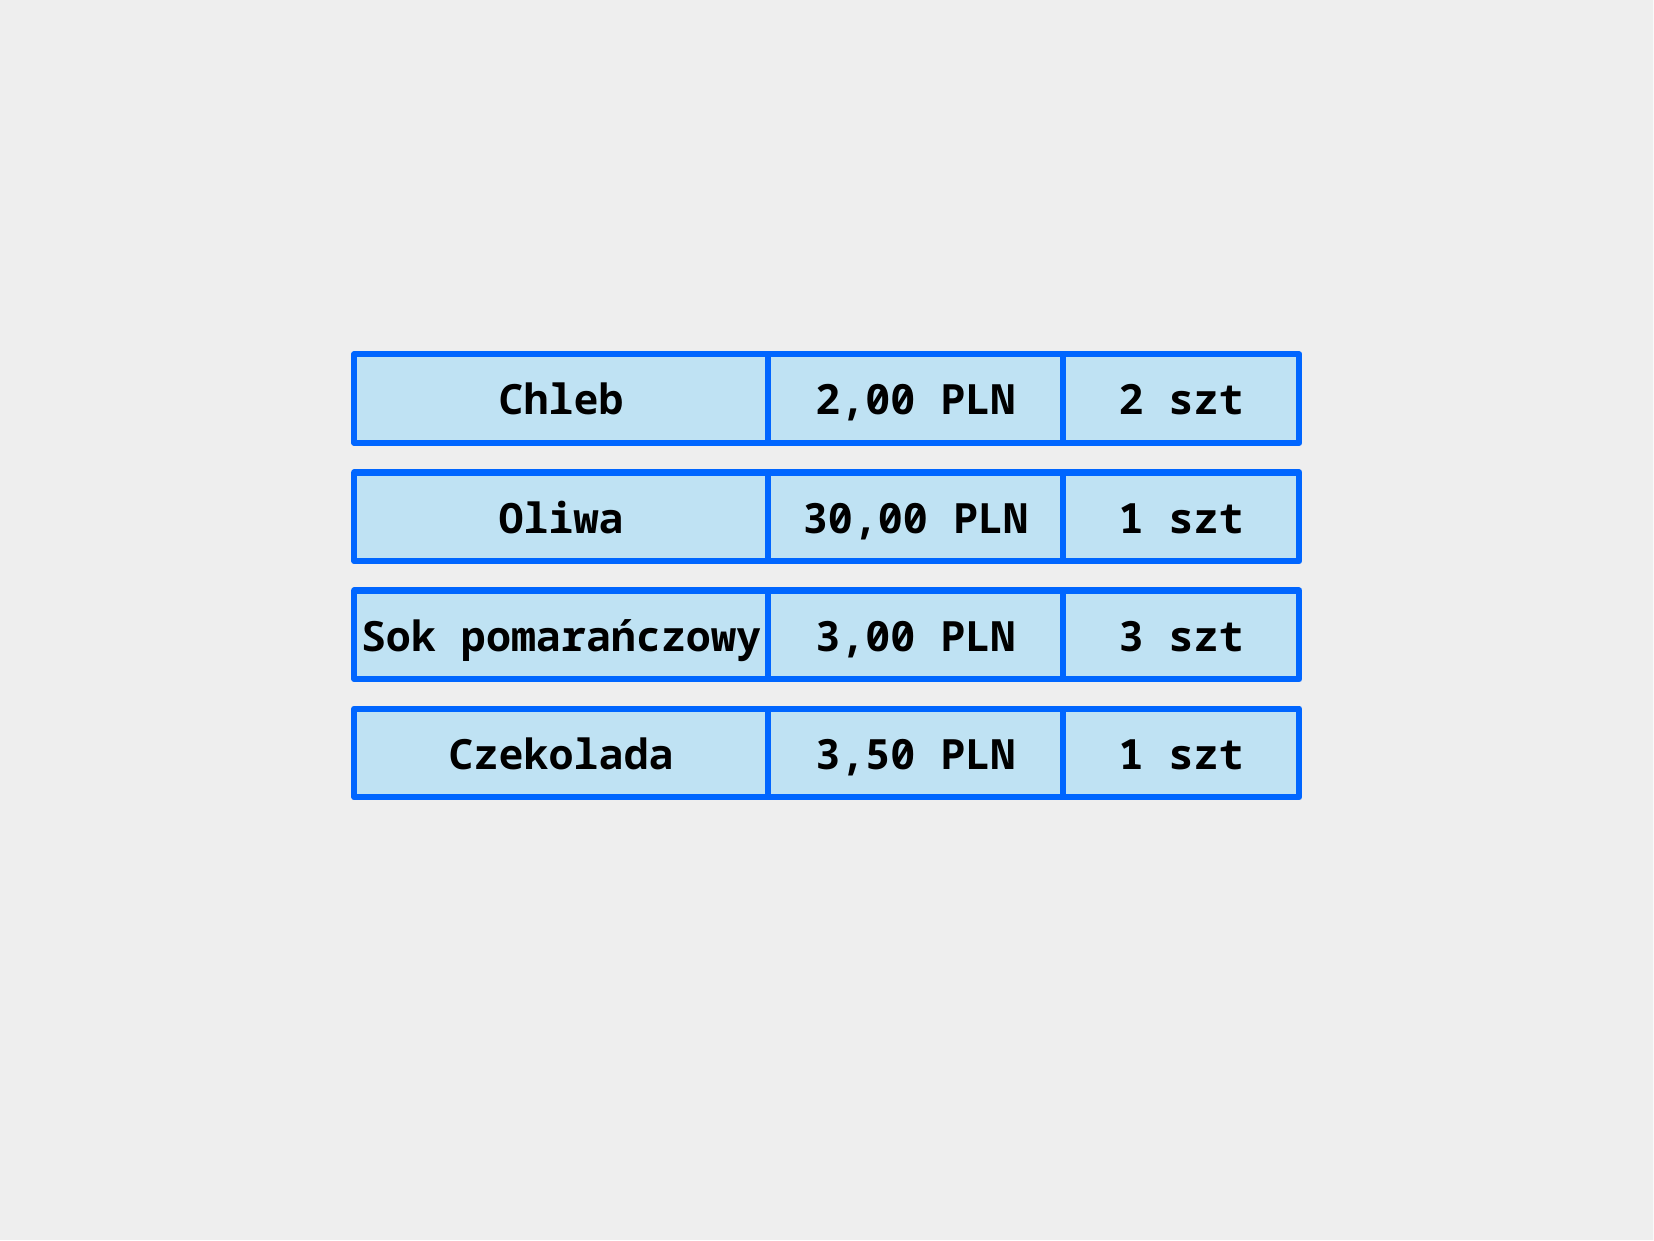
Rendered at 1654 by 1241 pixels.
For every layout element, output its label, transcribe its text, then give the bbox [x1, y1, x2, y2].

text_box Czekolada [354, 708, 767, 798]
text_box Oliwa [354, 472, 767, 562]
text_box 3,50 PLN [767, 708, 1062, 798]
text_box 30,00 PLN [767, 472, 1062, 562]
text_box Chleb [354, 354, 767, 443]
text_box 2 szt [1062, 354, 1300, 443]
text_box 1 szt [1062, 708, 1300, 798]
text_box 2,00 PLN [767, 354, 1062, 443]
text_box Sok pomarańczowy [354, 590, 767, 680]
text_box 3,00 PLN [767, 590, 1062, 680]
text_box 3 szt [1062, 590, 1300, 680]
text_box 1 szt [1062, 472, 1300, 562]
